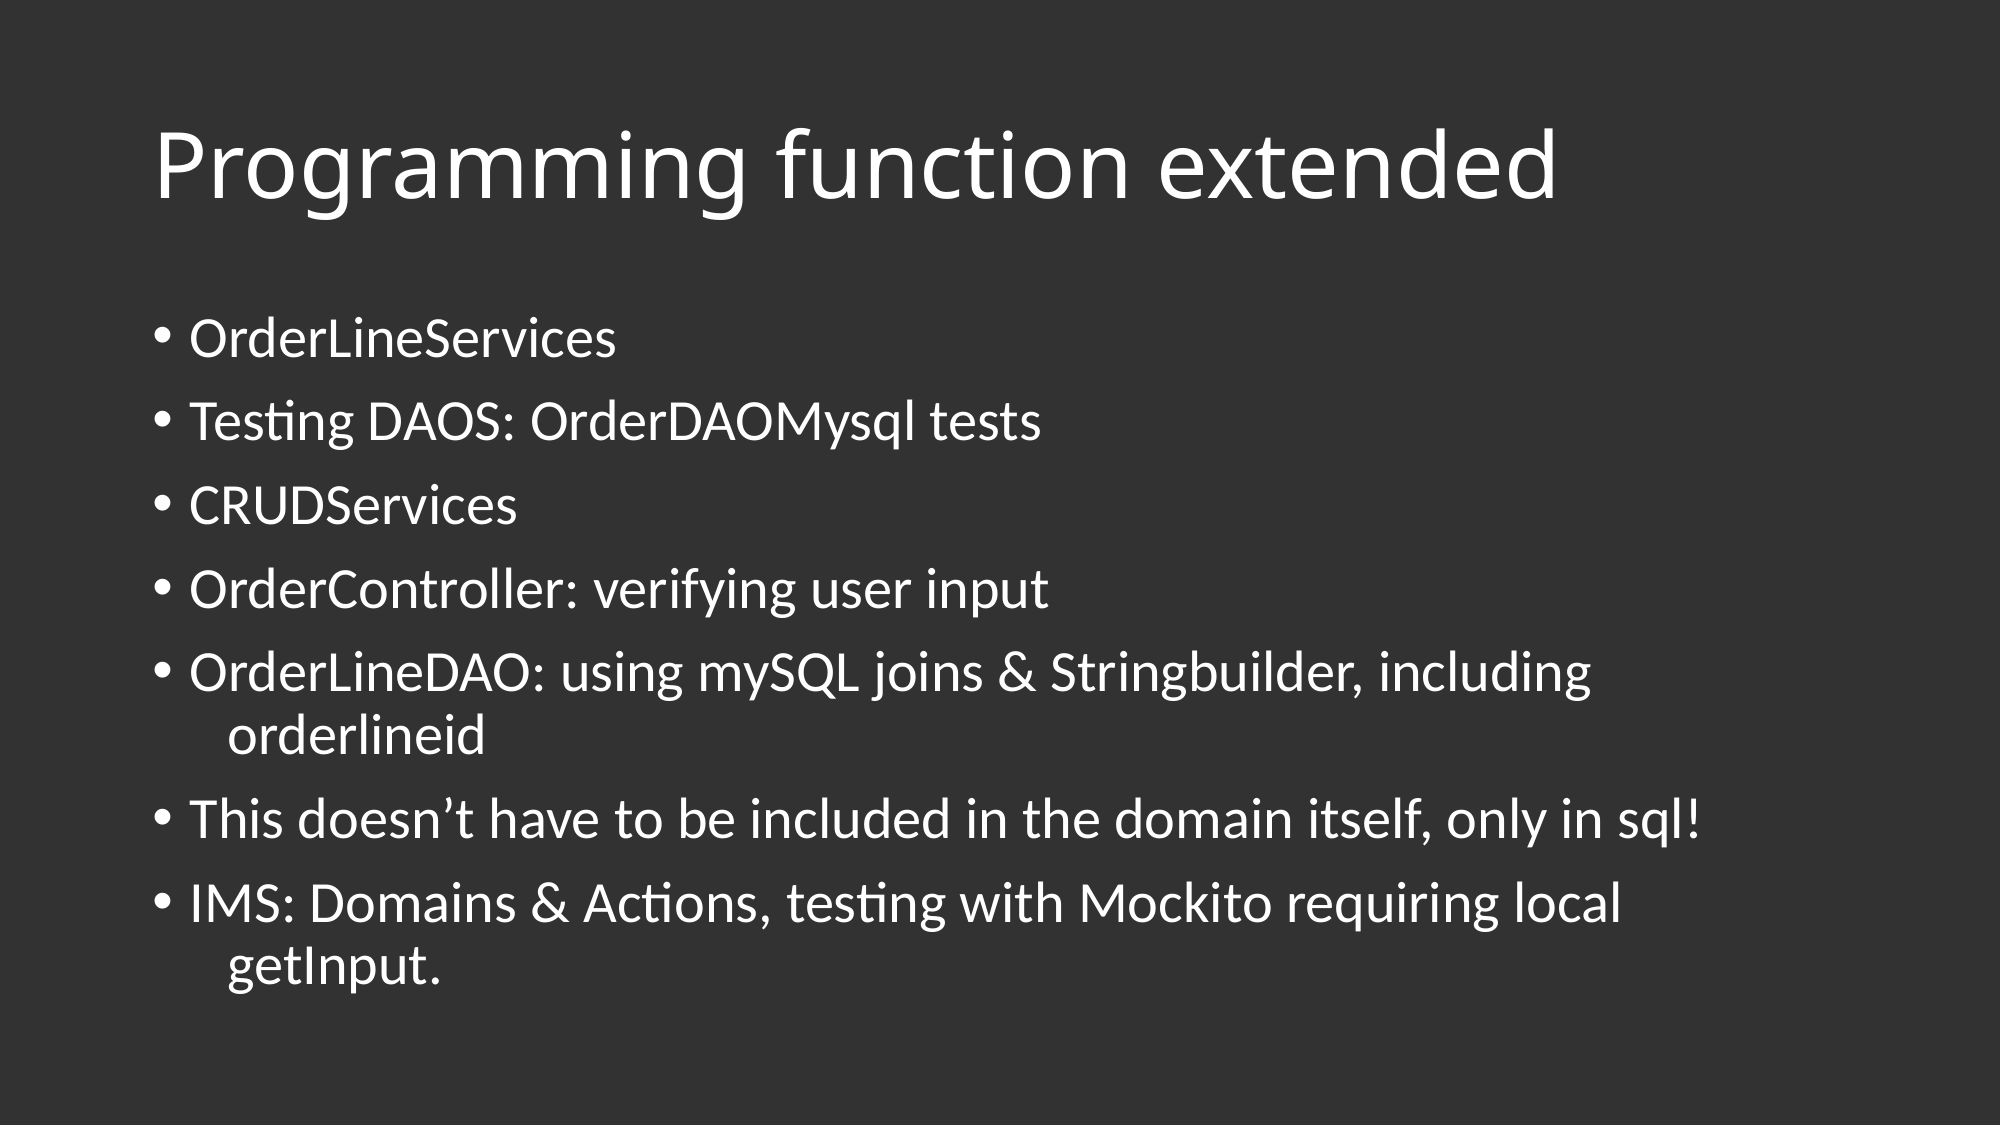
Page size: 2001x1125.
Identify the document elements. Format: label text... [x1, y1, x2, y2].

list OrderLineServices Testing DAOS: OrderDAOMysql tests CRUDServices OrderController: verifying user input OrderLineDAO: using mySQL joins & Stringbuilder, including orderlineid This doesn’t have to be included in the domain itself, only in sql! IMS: Domains & Actions, testing with Mockito requiring local getInput. [137, 299, 1863, 1014]
title Programming function extended [137, 59, 1863, 278]
